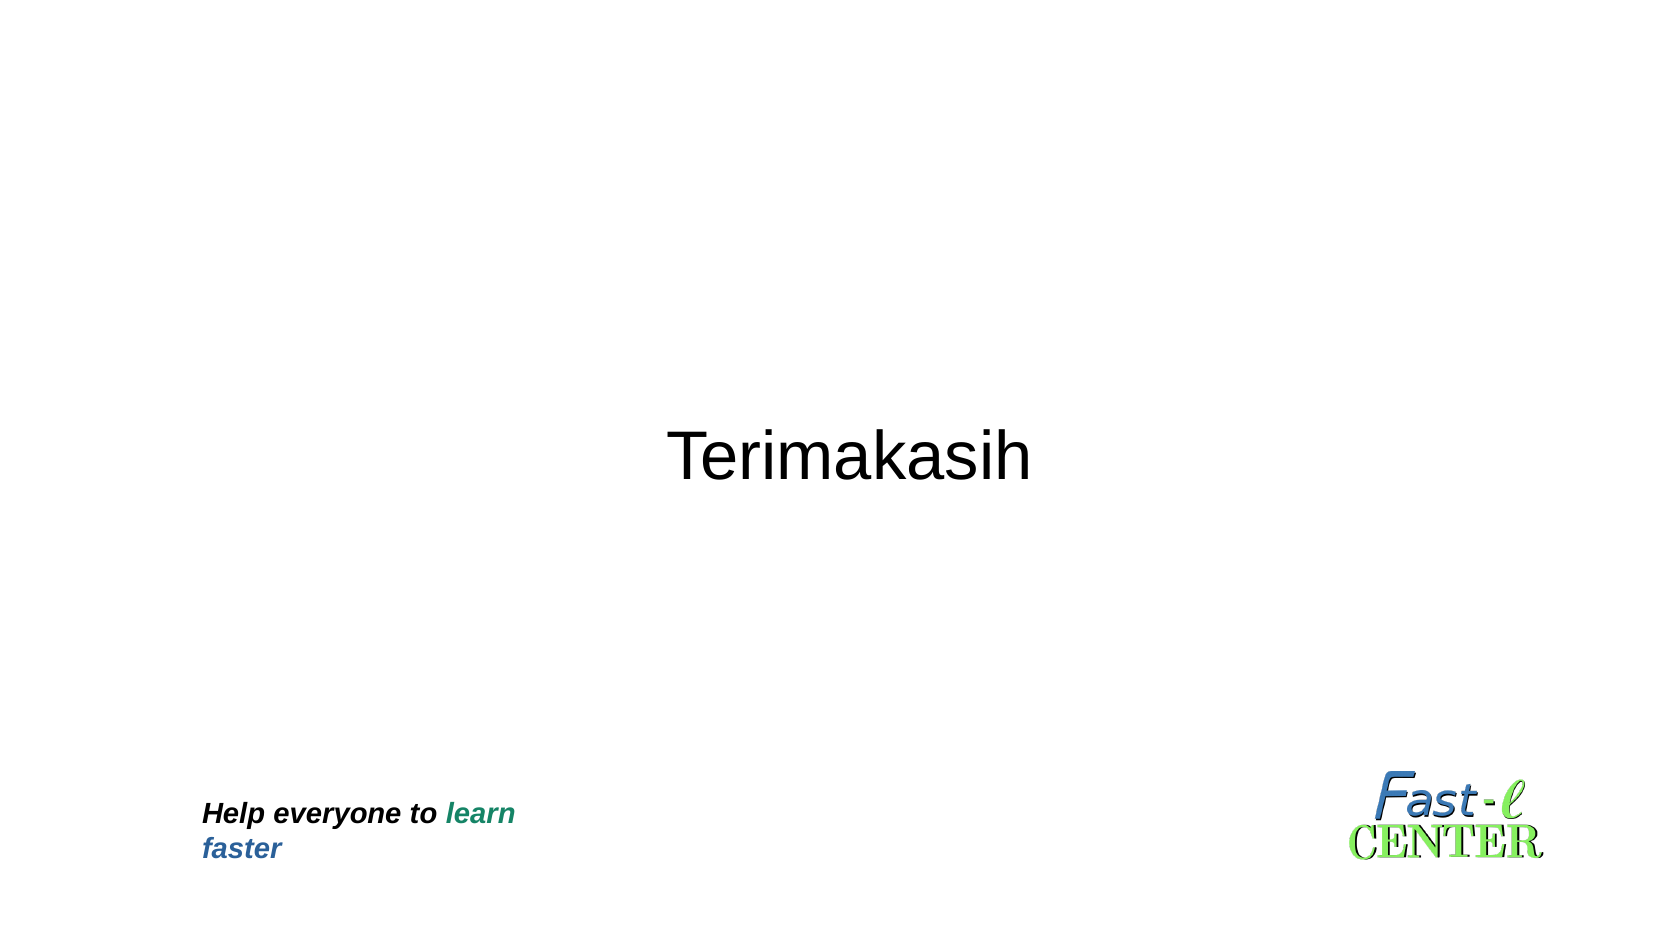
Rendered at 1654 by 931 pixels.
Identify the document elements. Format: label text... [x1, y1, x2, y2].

text_box Help everyone to learn faster [187, 787, 619, 835]
picture [1349, 771, 1544, 862]
text_box Terimakasih [199, 374, 1500, 530]
